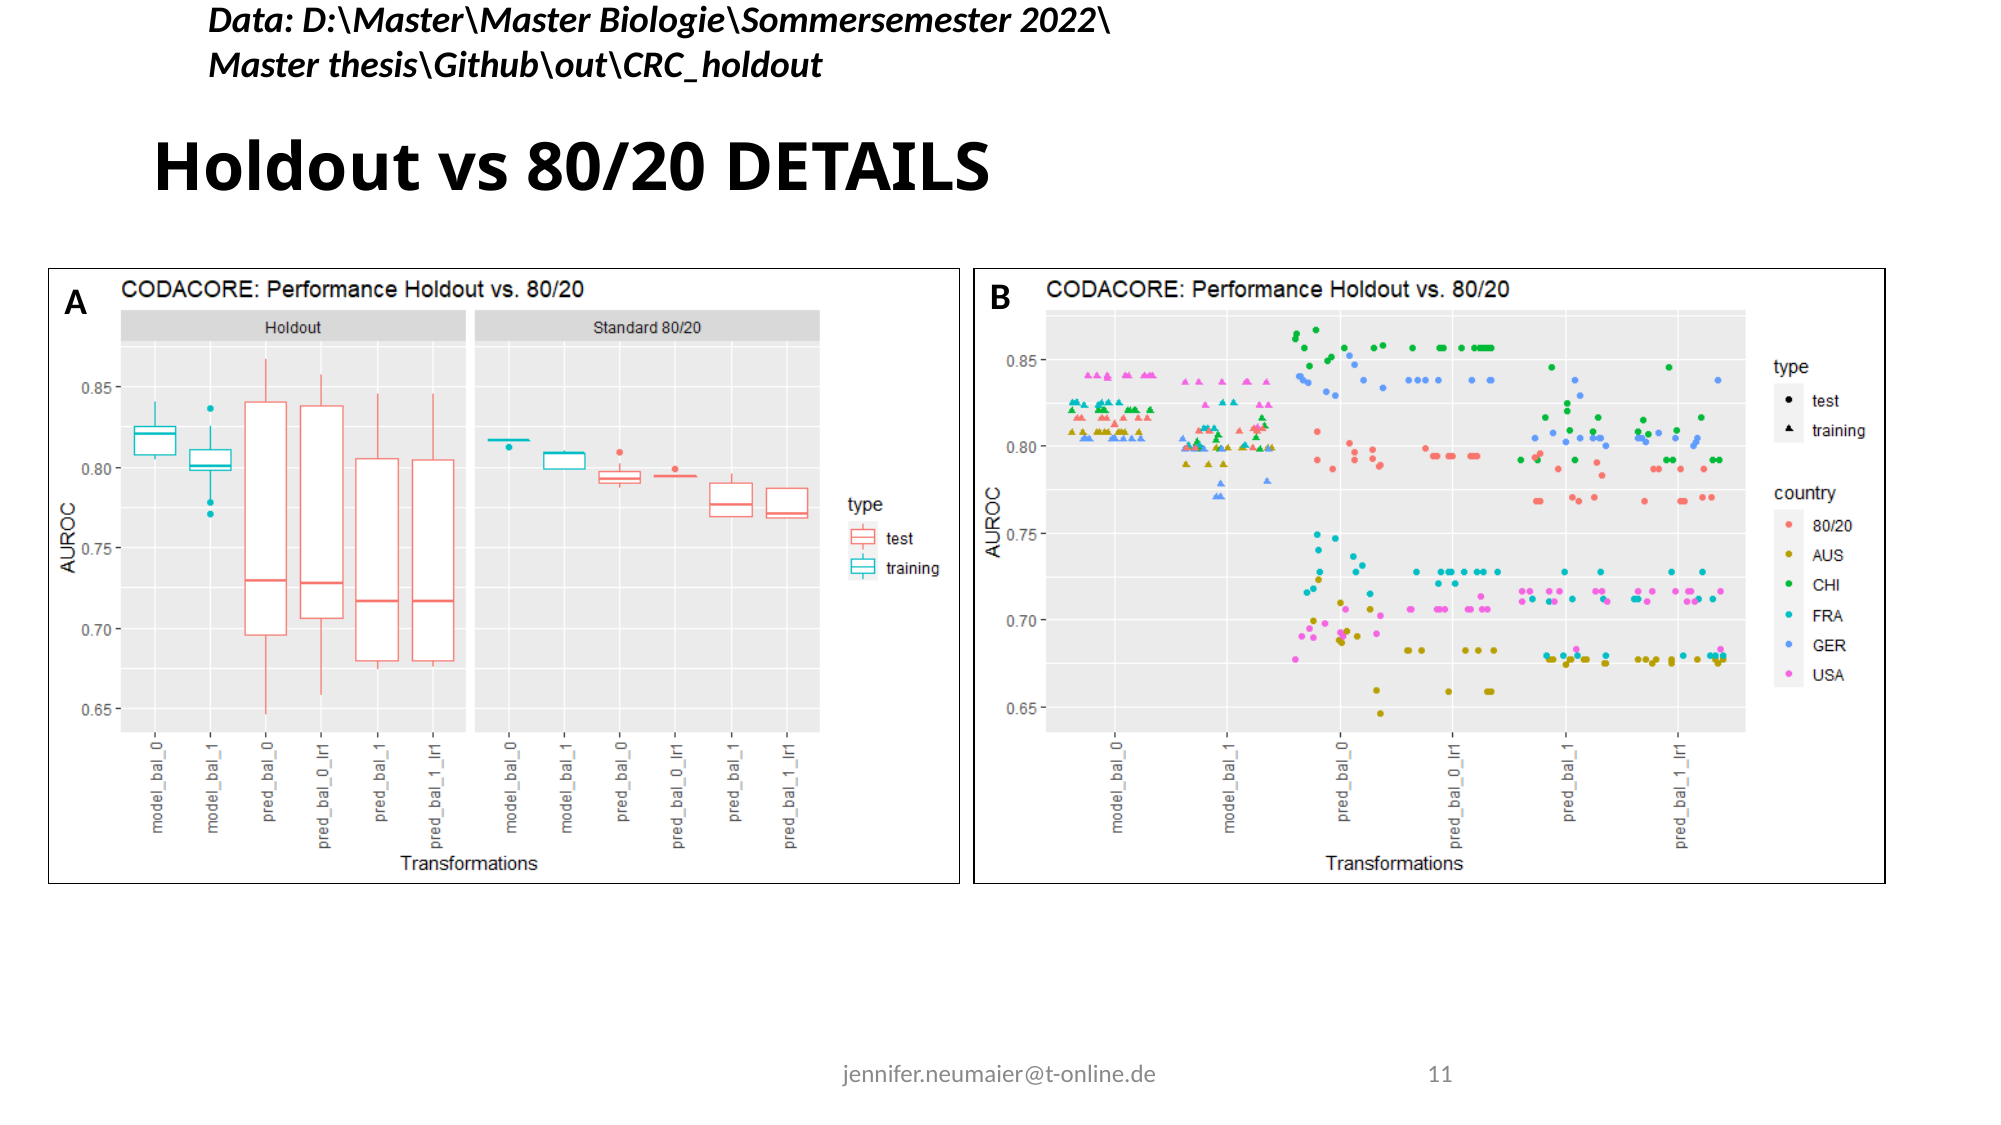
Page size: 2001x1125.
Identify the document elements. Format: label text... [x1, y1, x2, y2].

text_box jennifer.neumaier@t-online.de [662, 1042, 1338, 1103]
text_box B [974, 264, 1042, 326]
title Holdout vs 80/20 DETAILS [137, 59, 1863, 278]
picture [49, 269, 959, 883]
picture [974, 269, 1885, 883]
text_box [1412, 1042, 1863, 1103]
text_box Data: D:\Master\Master Biologie\Sommersemester 2022\Master thesis\Github\out\CRC_holdout [193, 0, 1194, 95]
text_box A [49, 269, 116, 333]
